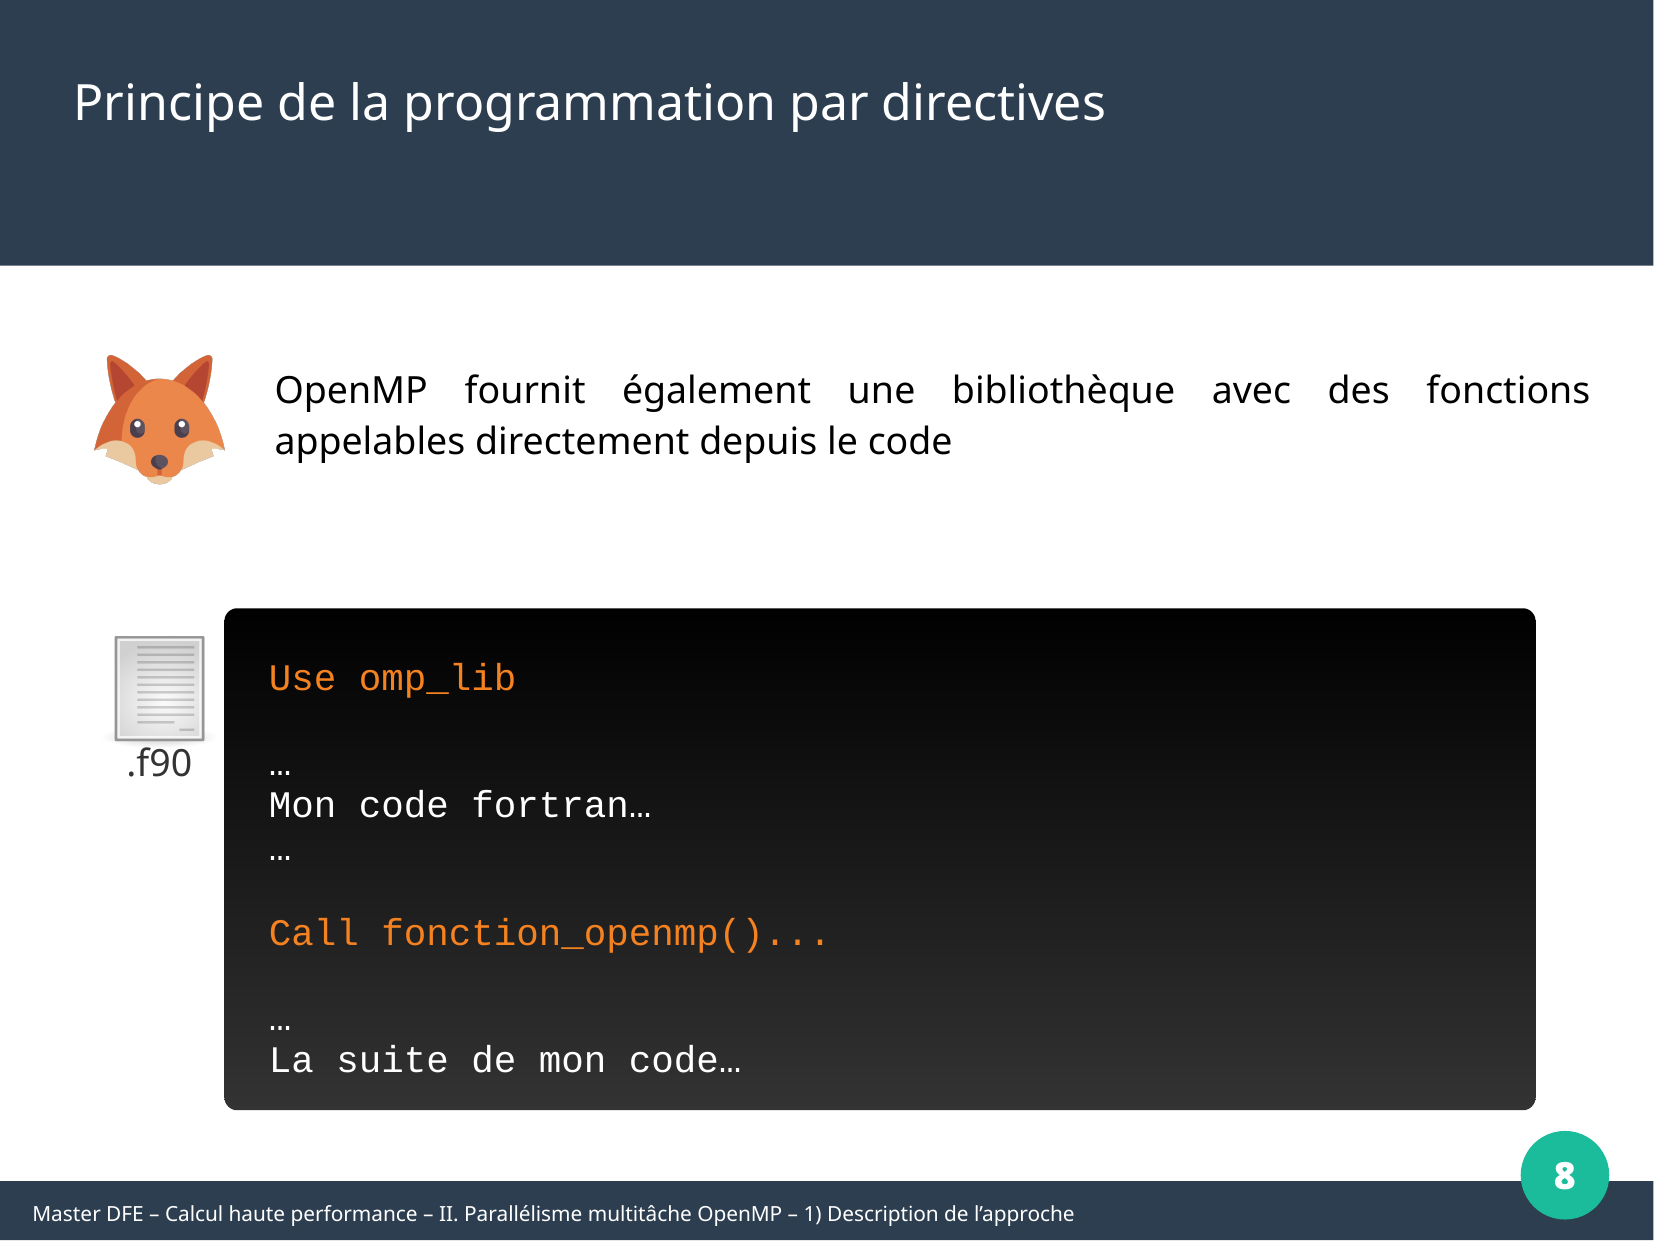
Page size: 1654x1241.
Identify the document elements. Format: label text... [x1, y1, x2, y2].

text_box .f90 [82, 728, 237, 795]
text_box Use omp_lib … Mon code fortran… … Call fonction_openmp()... … La suite de mon code… … [253, 651, 1524, 1135]
picture [94, 354, 225, 485]
text_box Master DFE – Calcul haute performance – II. Parallélisme multitâche OpenMP – 1) Description de l’approche [17, 1191, 1436, 1235]
text_box [224, 608, 1536, 1111]
text_box Principe de la programmation par directives [59, 59, 1477, 187]
picture [100, 631, 219, 728]
text_box OpenMP fournit également une bibliothèque avec des fonctions appelables directement depuis le code [259, 356, 1607, 485]
